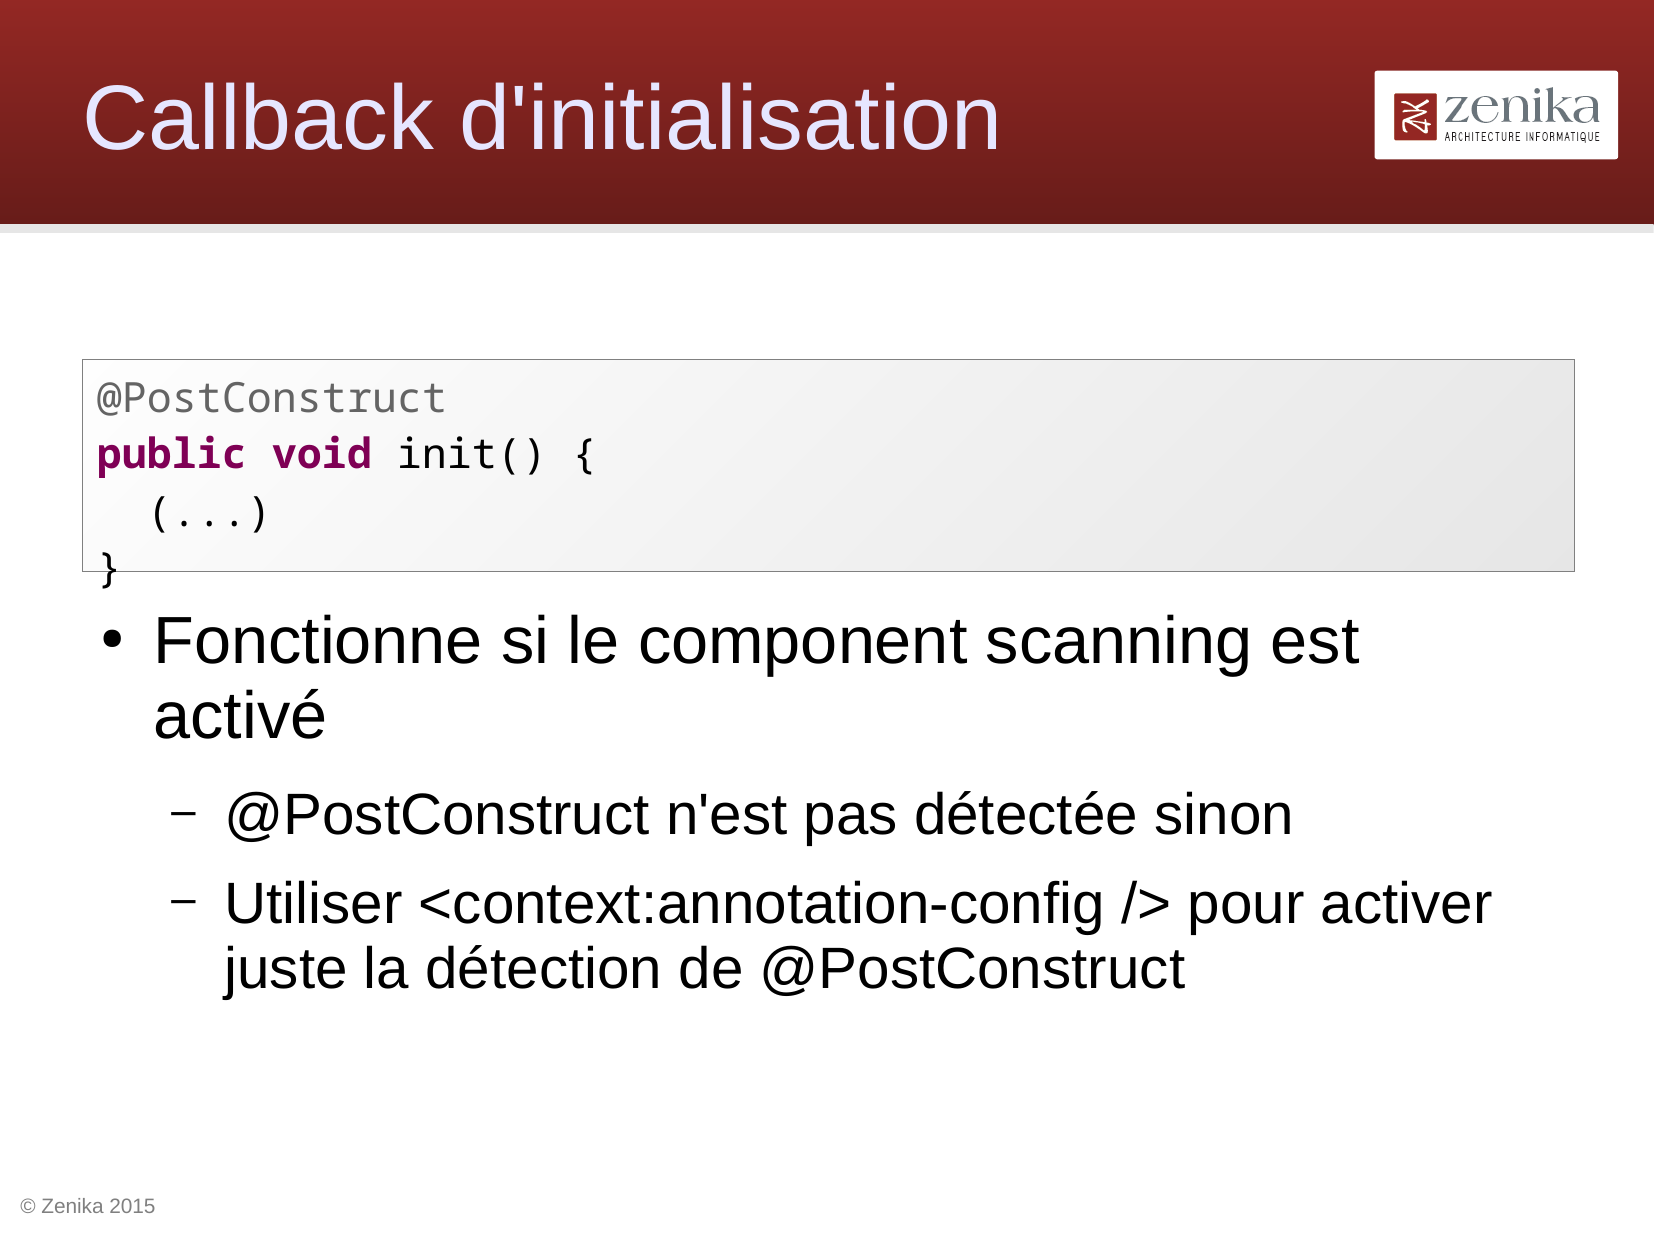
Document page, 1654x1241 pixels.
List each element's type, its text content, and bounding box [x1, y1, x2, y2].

picture [1571, 82, 1600, 149]
text_box @PostConstruct public void init() { (...) } [82, 359, 1575, 572]
title Callback d'initialisation [82, 13, 1571, 222]
list Fonctionne si le component scanning est activé @PostConstruct n'est pas détectée sinon Utiliser <context:annotation-config /> pour activer juste la détection de @PostConstruct [82, 603, 1538, 1241]
